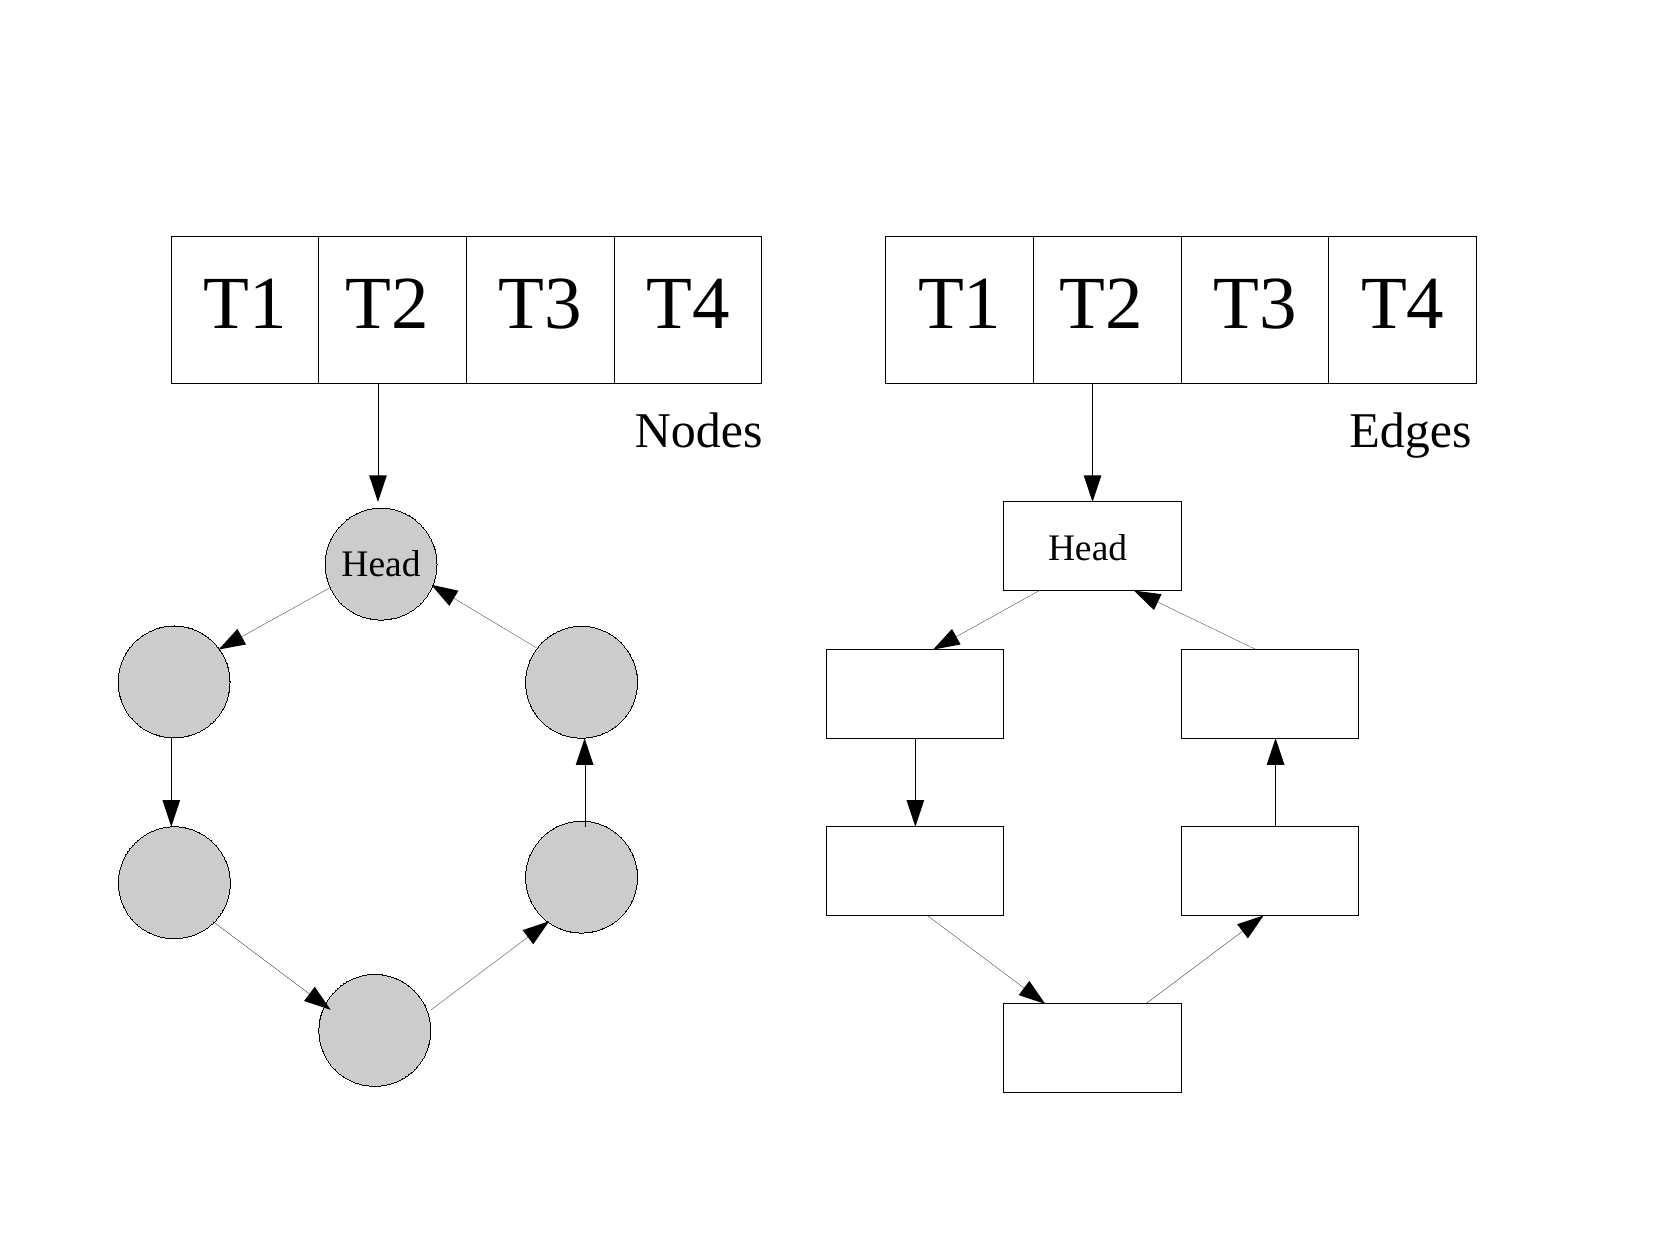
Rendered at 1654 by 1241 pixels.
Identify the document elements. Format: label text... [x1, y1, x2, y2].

text_box T4 [1346, 253, 1465, 373]
text_box [1003, 501, 1182, 591]
text_box Edges [1334, 395, 1487, 467]
text_box [1181, 649, 1359, 739]
text_box T4 [631, 253, 751, 373]
text_box T2 [1045, 253, 1176, 373]
text_box Nodes [620, 395, 808, 467]
text_box [1003, 1003, 1182, 1093]
text_box T1 [188, 253, 308, 373]
text_box [525, 626, 638, 739]
text_box [171, 236, 762, 384]
text_box T3 [1198, 253, 1317, 373]
text_box [826, 649, 1004, 739]
text_box Head [325, 508, 438, 621]
text_box [826, 826, 1004, 916]
text_box [1181, 826, 1359, 916]
text_box T1 [903, 253, 1022, 373]
text_box [318, 974, 431, 1087]
text_box [525, 821, 638, 934]
text_box T3 [484, 253, 603, 373]
text_box [118, 625, 231, 738]
text_box [118, 826, 231, 939]
text_box [885, 236, 1477, 384]
text_box Head [1033, 519, 1143, 578]
text_box T2 [330, 253, 461, 373]
